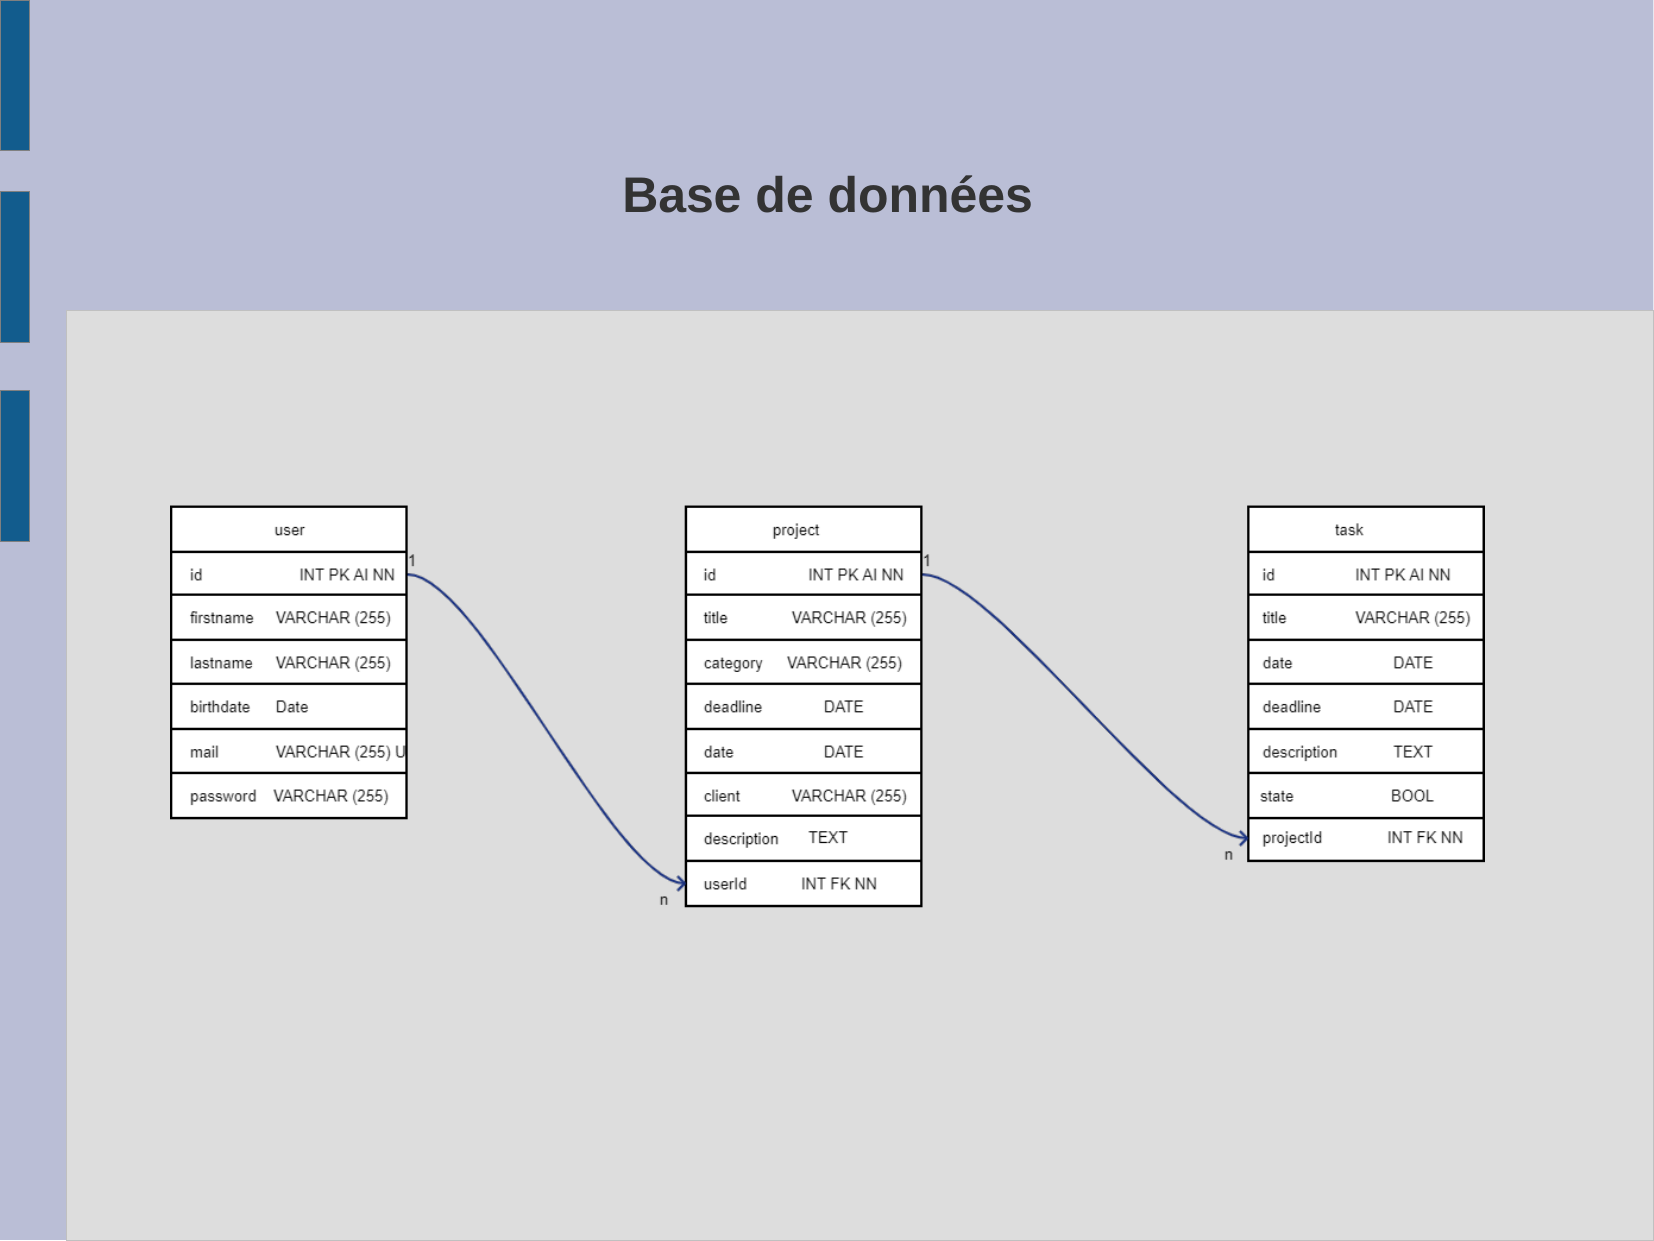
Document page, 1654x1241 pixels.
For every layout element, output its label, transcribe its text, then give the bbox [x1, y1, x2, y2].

title Base de données [121, 91, 1534, 299]
picture [170, 344, 1485, 1126]
